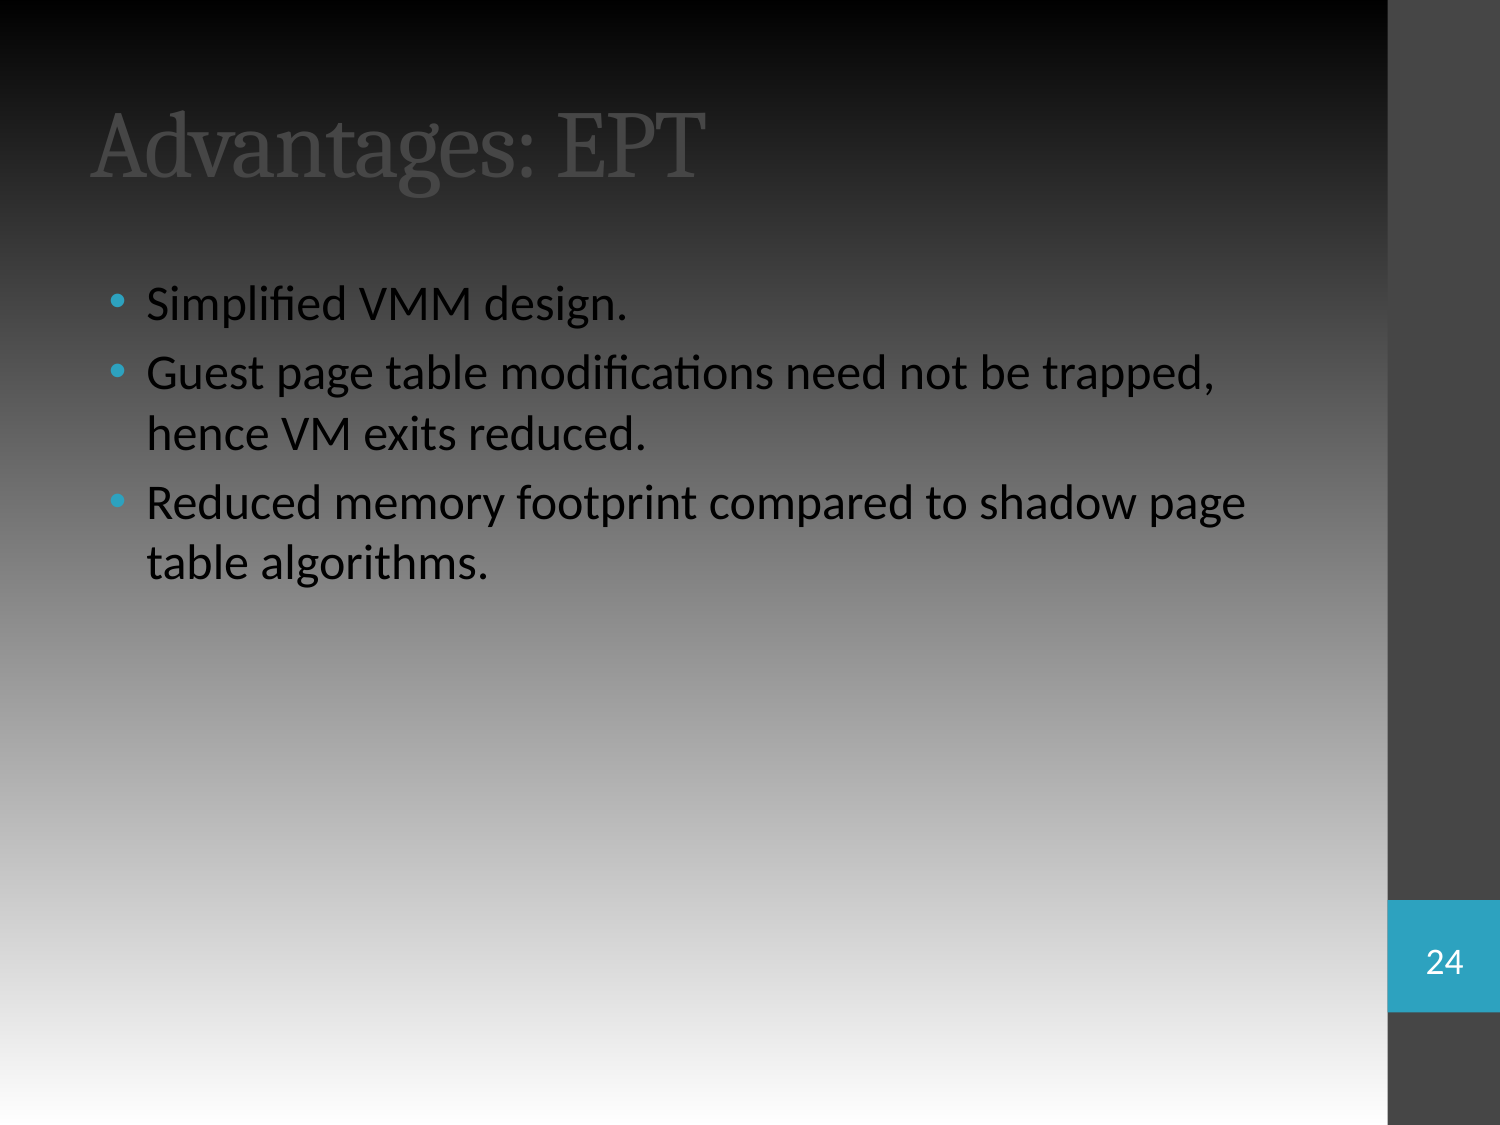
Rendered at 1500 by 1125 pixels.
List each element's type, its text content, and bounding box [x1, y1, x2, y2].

slide_number <numéro> [1399, 926, 1490, 992]
title Advantages: EPT [75, 45, 1325, 233]
list Simplified VMM design. Guest page table modifications need not be trapped, hence VM exits reduced. Reduced memory footprint compared to shadow page table algorithms. [75, 262, 1325, 1050]
